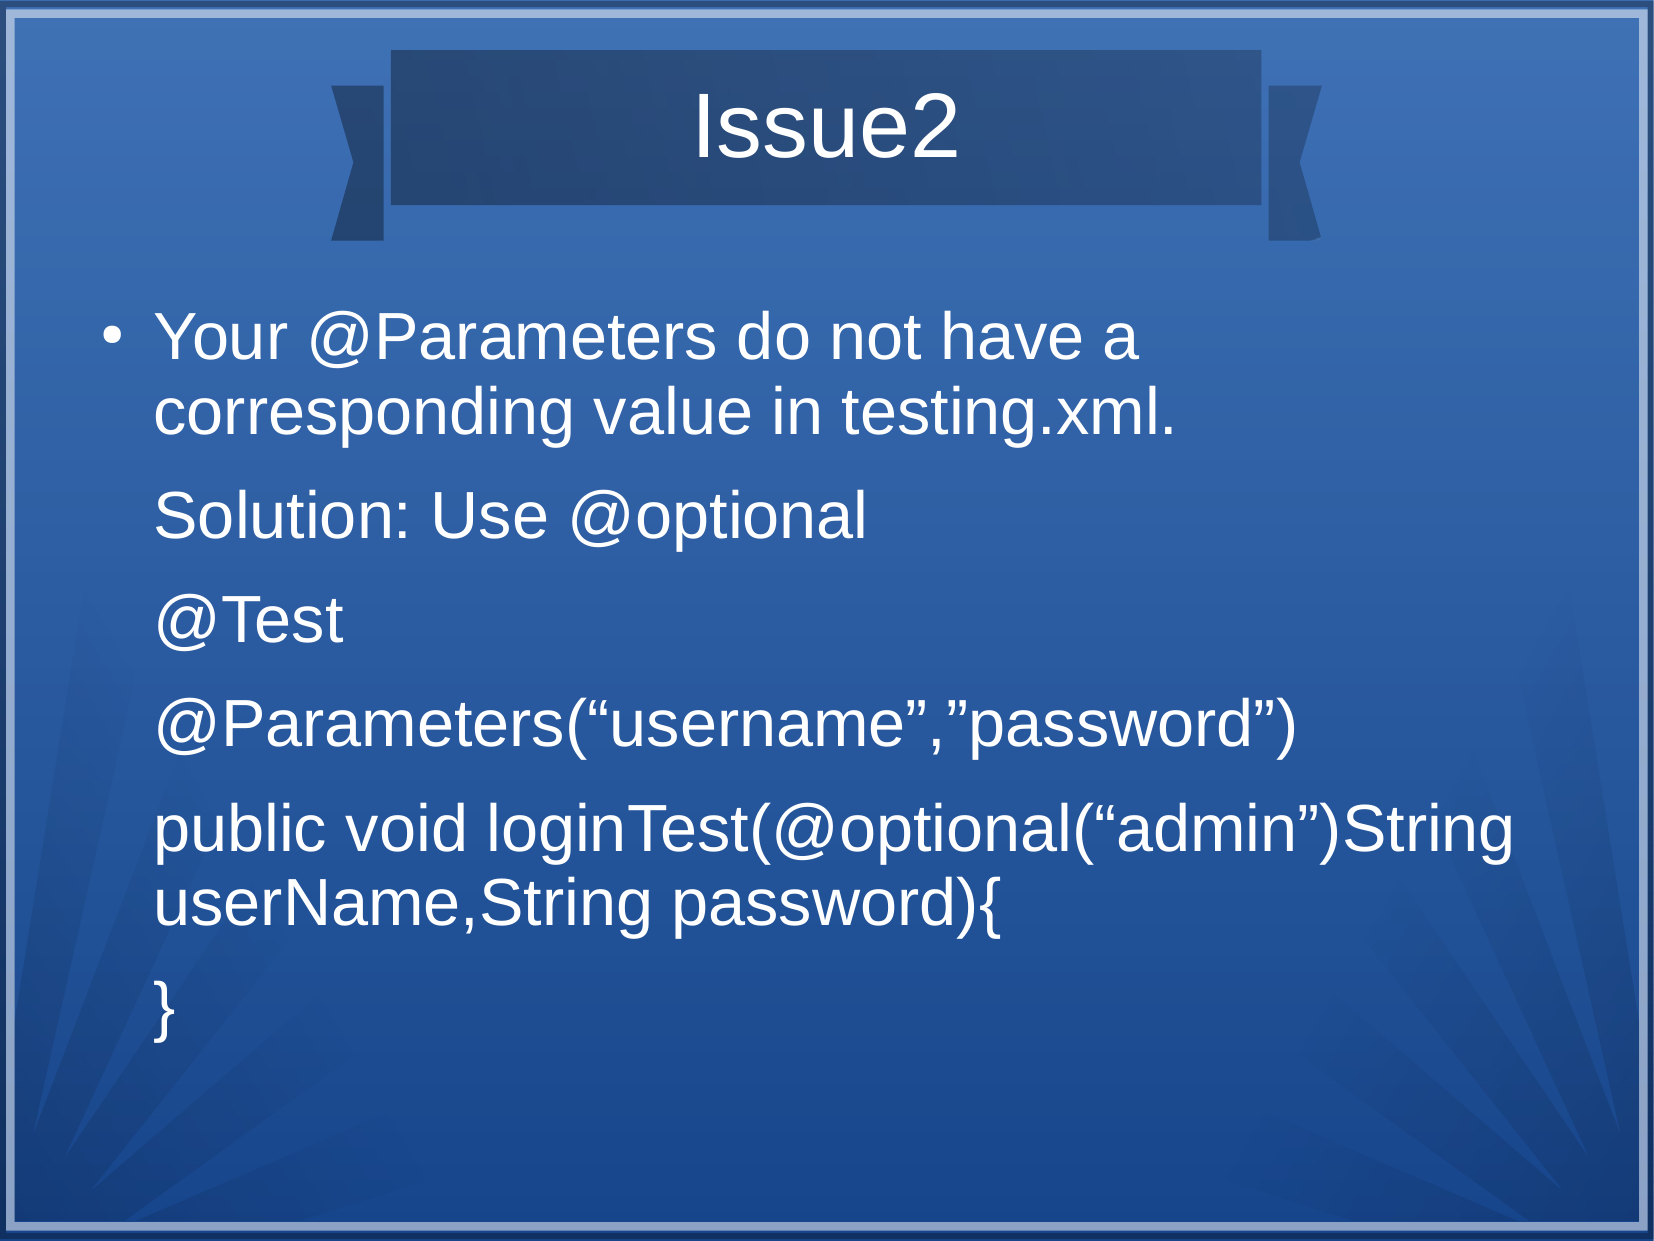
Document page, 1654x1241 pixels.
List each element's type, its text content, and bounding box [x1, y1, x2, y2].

list Your @Parameters do not have a corresponding value in testing.xml. Solution: Use @optional @Test @Parameters(“username”,”password”) public void loginTest(@optional(“admin”)String userName,String password){ } [82, 299, 1571, 1130]
title Issue2 [389, 47, 1264, 205]
